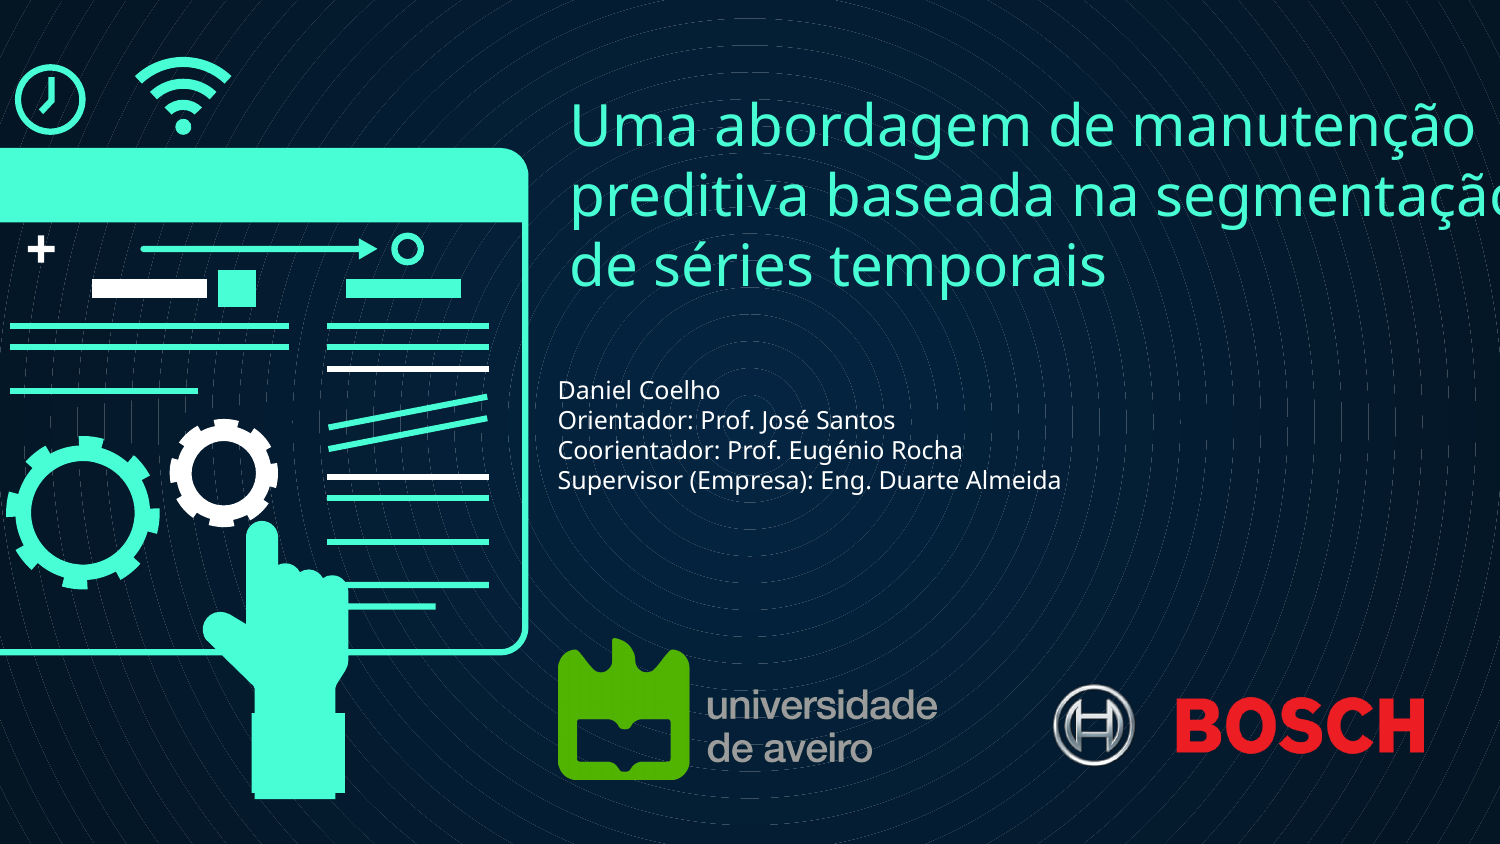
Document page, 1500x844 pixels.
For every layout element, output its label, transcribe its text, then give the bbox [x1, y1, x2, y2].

text_box Uma abordagem de manutenção preditiva baseada na segmentação de séries temporais [555, 72, 1500, 172]
text_box [150, 78, 217, 100]
text_box [169, 418, 278, 528]
text_box [27, 235, 55, 263]
text_box [218, 270, 256, 307]
text_box [14, 64, 86, 135]
text_box [6, 436, 160, 590]
text_box [327, 323, 489, 329]
text_box [391, 232, 424, 266]
text_box Daniel Coelho Orientador: Prof. José Santos Coorientador: Prof. Eugénio Rocha Supervisor (Empresa): Eng. Duarte Almeida [542, 359, 1113, 525]
text_box [346, 279, 461, 298]
text_box [327, 474, 489, 480]
text_box [327, 344, 489, 350]
text_box [164, 99, 202, 115]
text_box [327, 495, 489, 501]
picture [990, 539, 1486, 844]
text_box [327, 366, 489, 372]
text_box [10, 323, 289, 329]
text_box [92, 279, 207, 298]
text_box [327, 539, 489, 545]
text_box [140, 238, 378, 260]
picture [558, 638, 937, 780]
text_box [0, 147, 529, 800]
text_box [175, 118, 192, 135]
text_box [10, 344, 289, 350]
text_box [327, 393, 488, 431]
text_box [134, 56, 232, 84]
text_box [10, 388, 198, 394]
text_box [327, 415, 488, 453]
